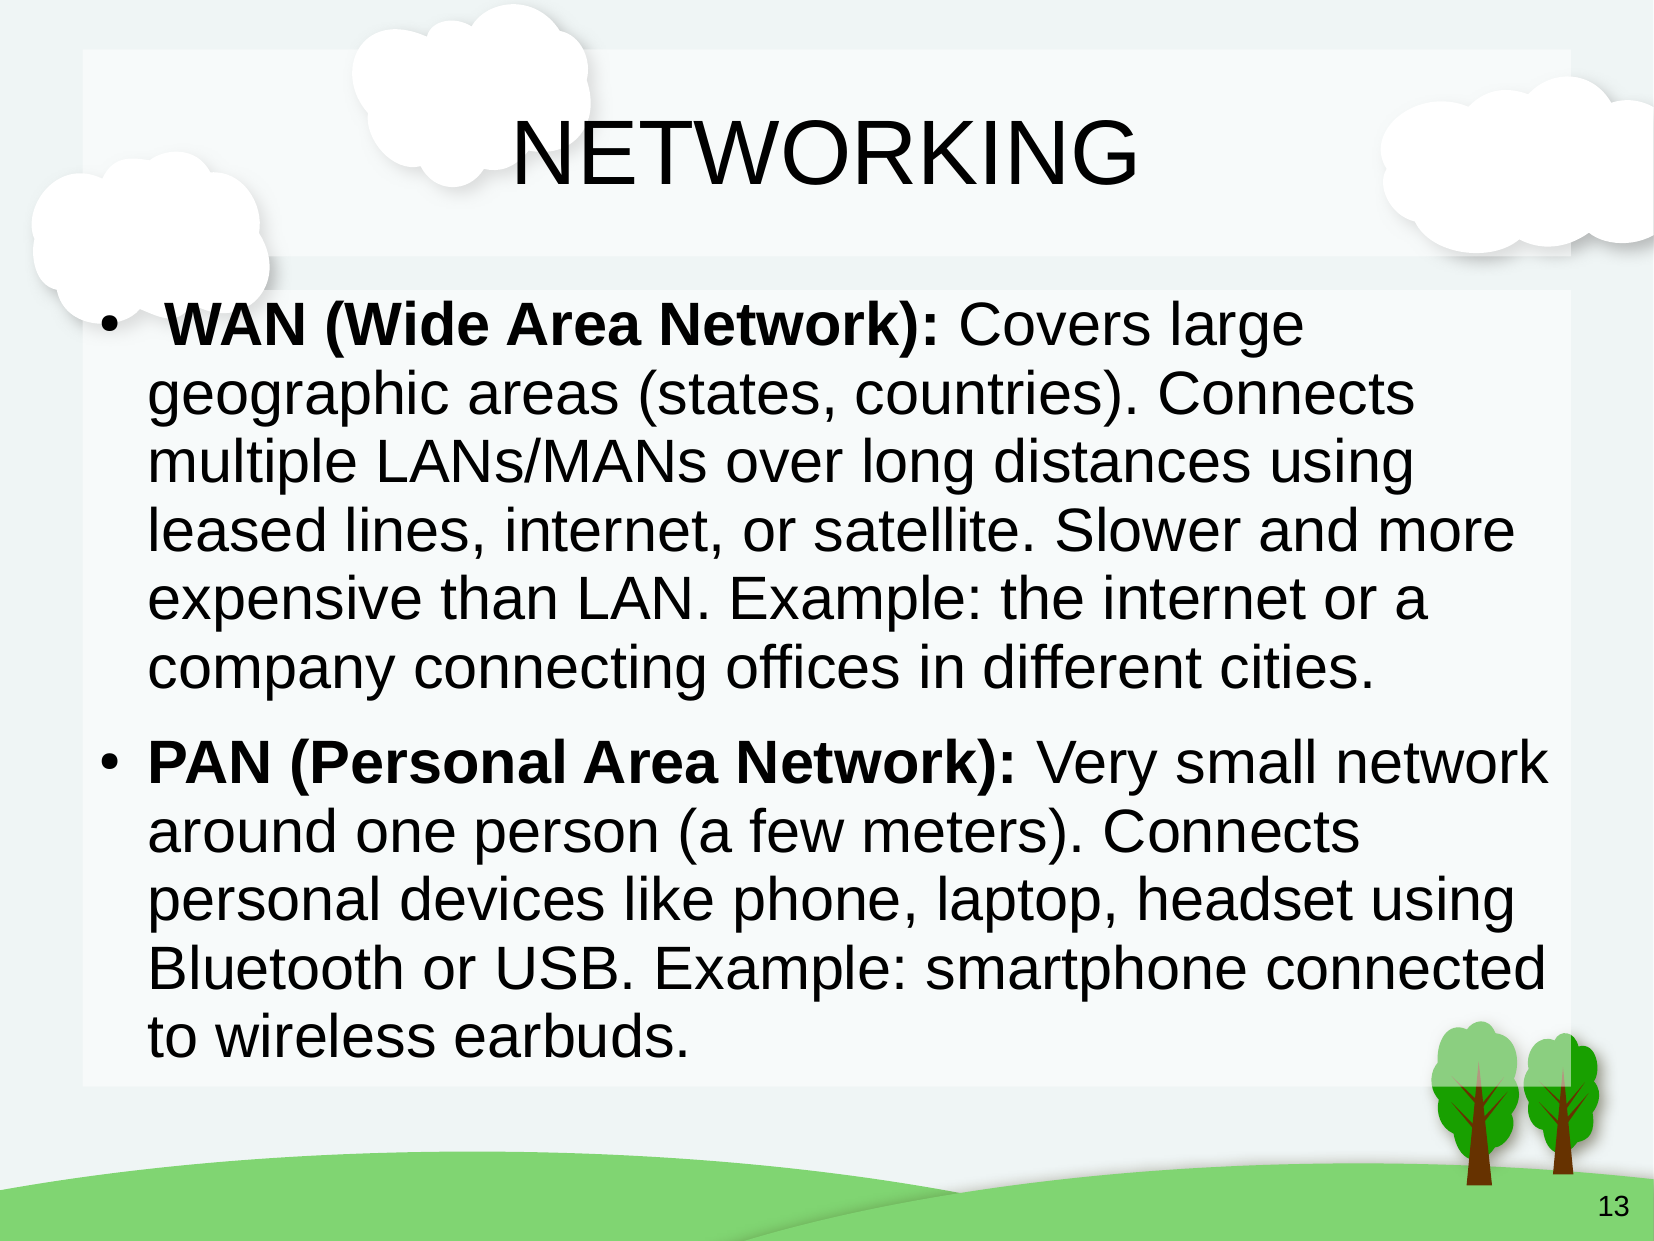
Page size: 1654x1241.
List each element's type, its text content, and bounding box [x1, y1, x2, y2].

title NETWORKING [82, 49, 1571, 257]
list WAN (Wide Area Network): Covers large geographic areas (states, countries). Connects multiple LANs/MANs over long distances using leased lines, internet, or satellite. Slower and more expensive than LAN. Example: the internet or a company connecting offices in different cities. PAN (Personal Area Network): Very small network around one person (a few meters). Connects personal devices like phone, laptop, headset using Bluetooth or USB. Example: smartphone connected to wireless earbuds. [82, 290, 1571, 1087]
